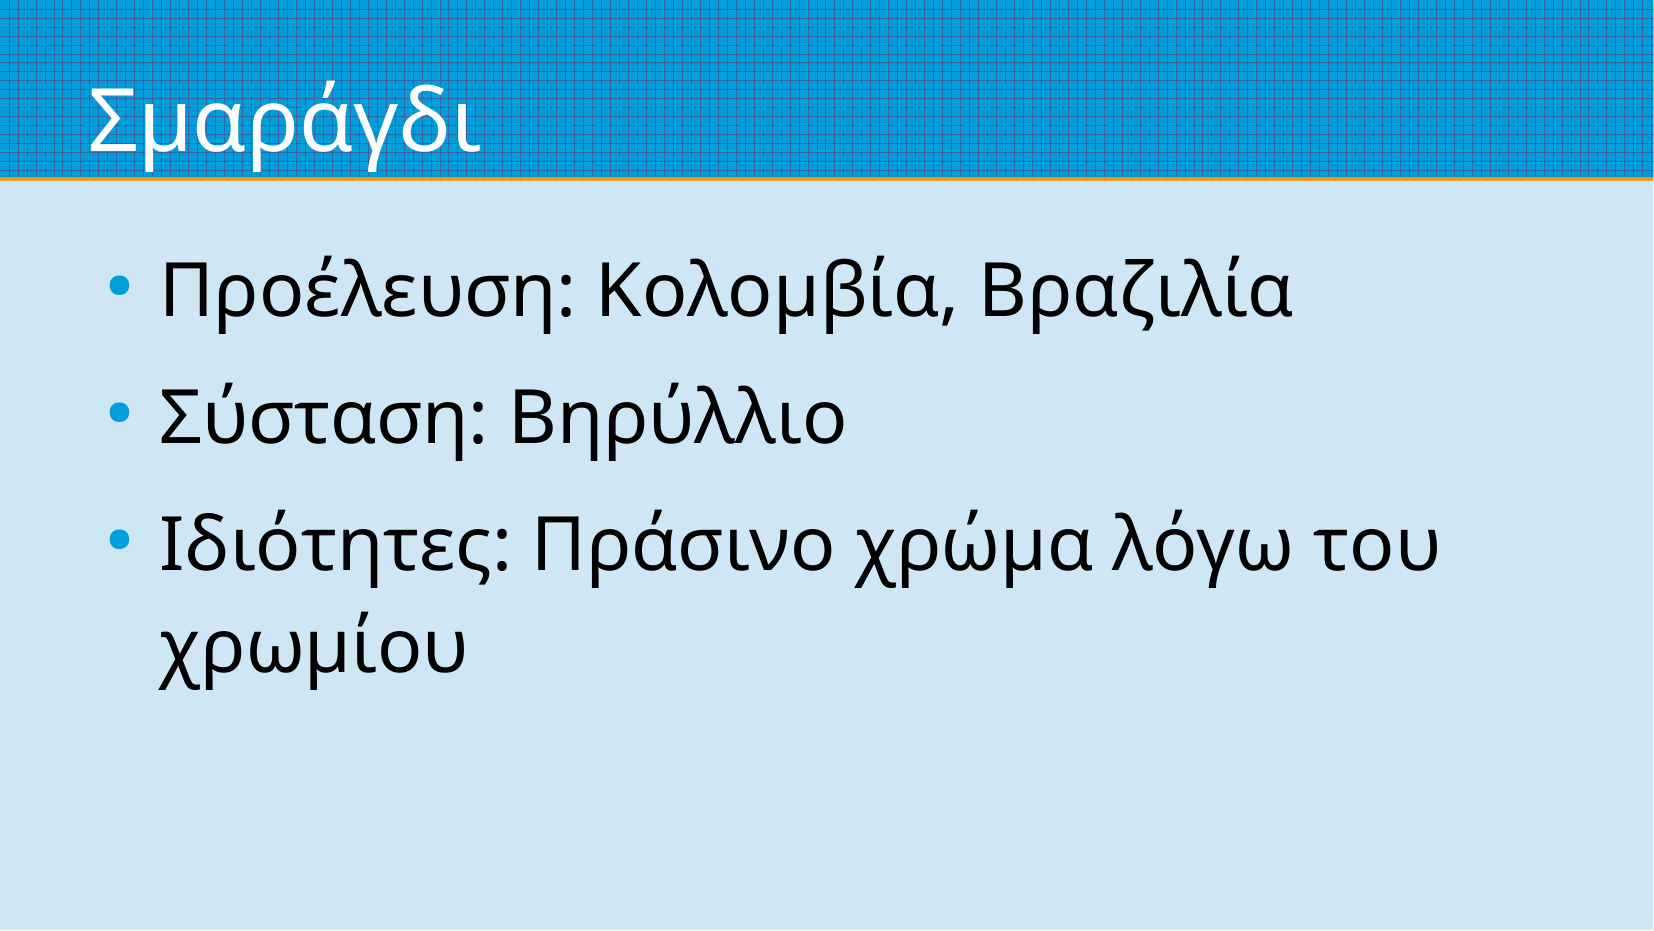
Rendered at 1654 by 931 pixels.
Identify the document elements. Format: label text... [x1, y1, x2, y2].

list Προέλευση: Κολομβία, Βραζιλία Σύσταση: Βηρύλλιο Ιδιότητες: Πράσινο χρώμα λόγω του χρωμίου [88, 236, 1565, 813]
title Σμαράγδι [88, 14, 1565, 178]
